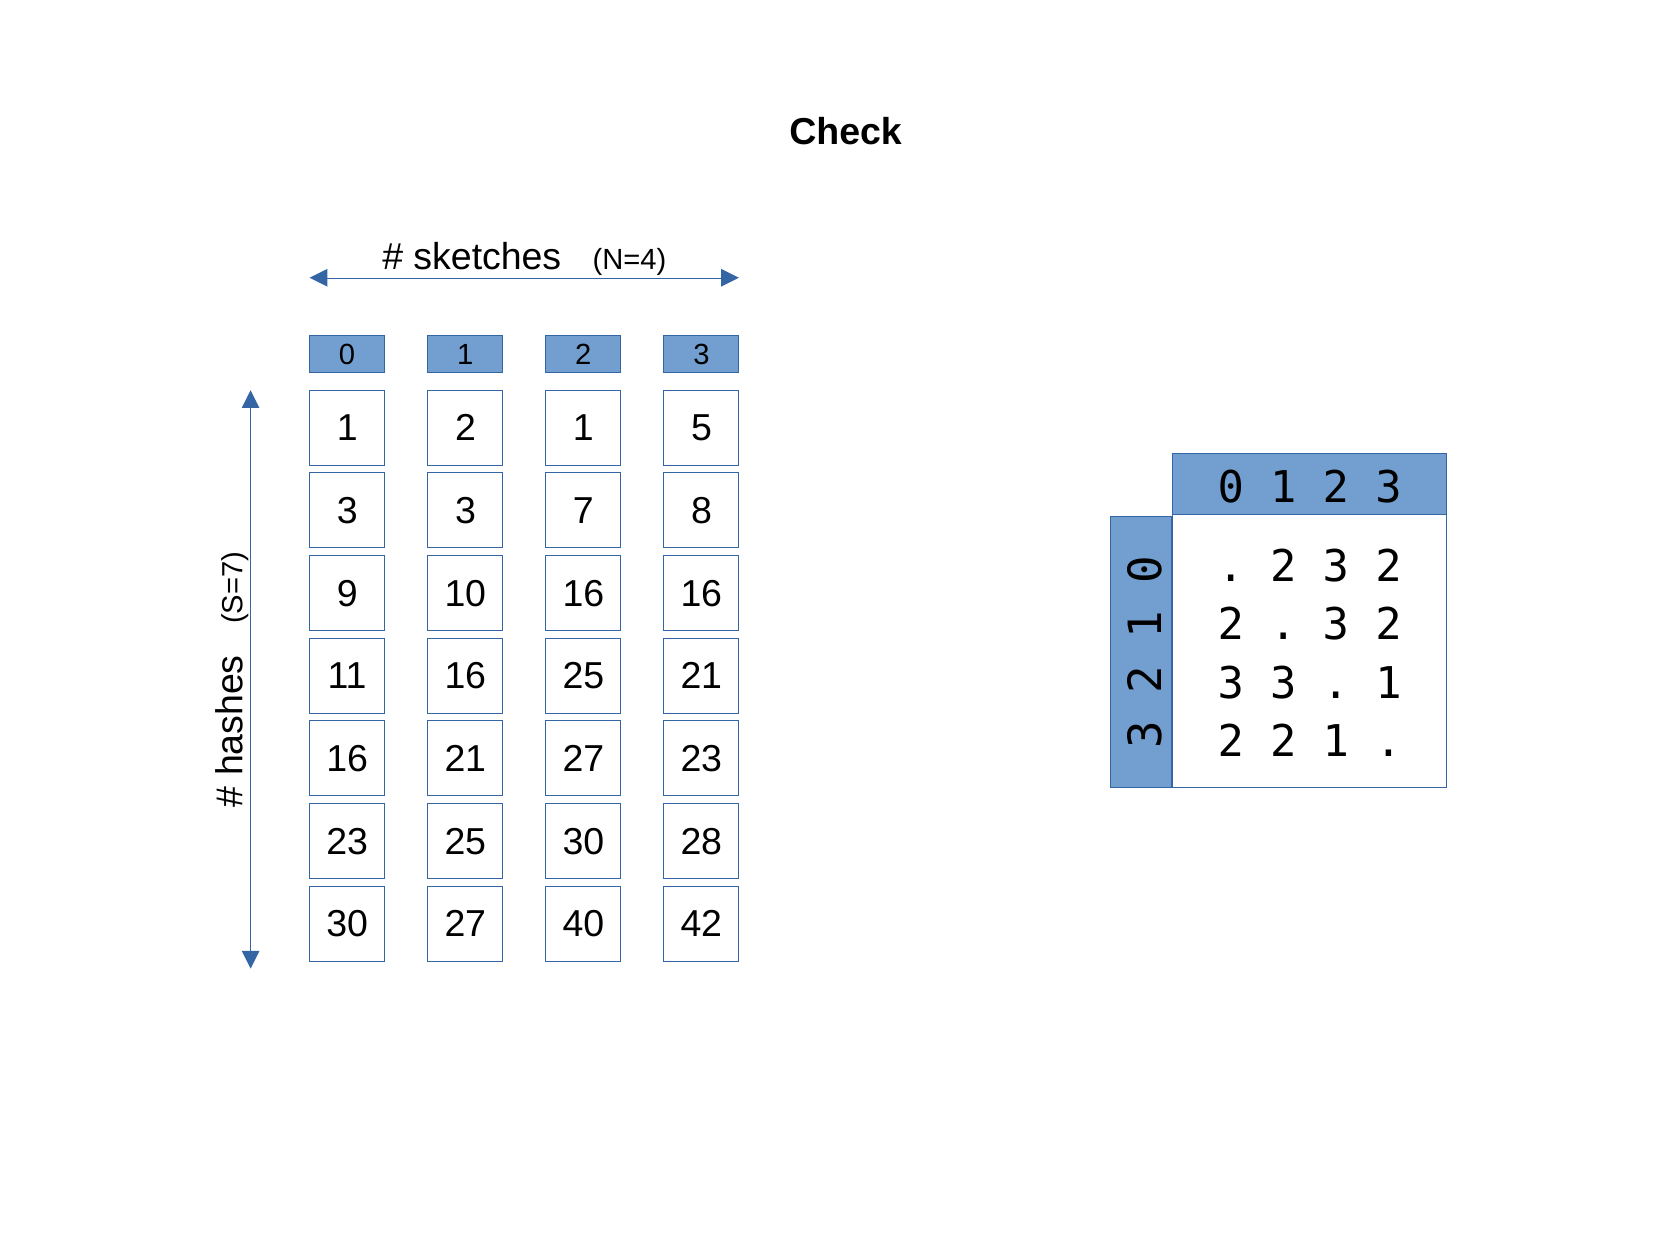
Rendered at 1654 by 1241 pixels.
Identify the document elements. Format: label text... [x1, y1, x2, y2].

text_box 5 [663, 390, 739, 466]
text_box 27 [427, 886, 503, 962]
text_box 28 [663, 803, 739, 879]
text_box 3 [309, 472, 385, 548]
text_box 1 [545, 390, 621, 466]
text_box 11 [309, 638, 385, 714]
text_box 30 [309, 886, 385, 962]
text_box 16 [309, 720, 385, 796]
text_box 25 [545, 638, 621, 714]
text_box 10 [427, 555, 503, 631]
text_box 7 [545, 472, 621, 548]
text_box Check [565, 110, 1126, 186]
text_box 1 [427, 335, 503, 373]
text_box 30 [545, 803, 621, 879]
text_box 0 [309, 335, 385, 373]
text_box 25 [427, 803, 503, 879]
text_box 9 [309, 555, 385, 631]
text_box . 2 3 2 2 . 3 2 3 3 . 1 2 2 1 . [1172, 515, 1447, 788]
text_box 23 [309, 803, 385, 879]
text_box 3 2 1 0 [1110, 516, 1172, 788]
text_box 3 [427, 472, 503, 548]
text_box 21 [663, 638, 739, 714]
text_box 2 [545, 335, 621, 373]
text_box 16 [663, 555, 739, 631]
text_box 3 [663, 335, 739, 373]
text_box 16 [545, 555, 621, 631]
text_box 42 [663, 886, 739, 962]
text_box 27 [545, 720, 621, 796]
text_box 23 [663, 720, 739, 796]
text_box 40 [545, 886, 621, 962]
text_box 0 1 2 3 [1172, 453, 1447, 515]
text_box 21 [427, 720, 503, 796]
text_box 16 [427, 638, 503, 714]
text_box 1 [309, 390, 385, 466]
text_box 2 [427, 390, 503, 466]
text_box 8 [663, 472, 739, 548]
